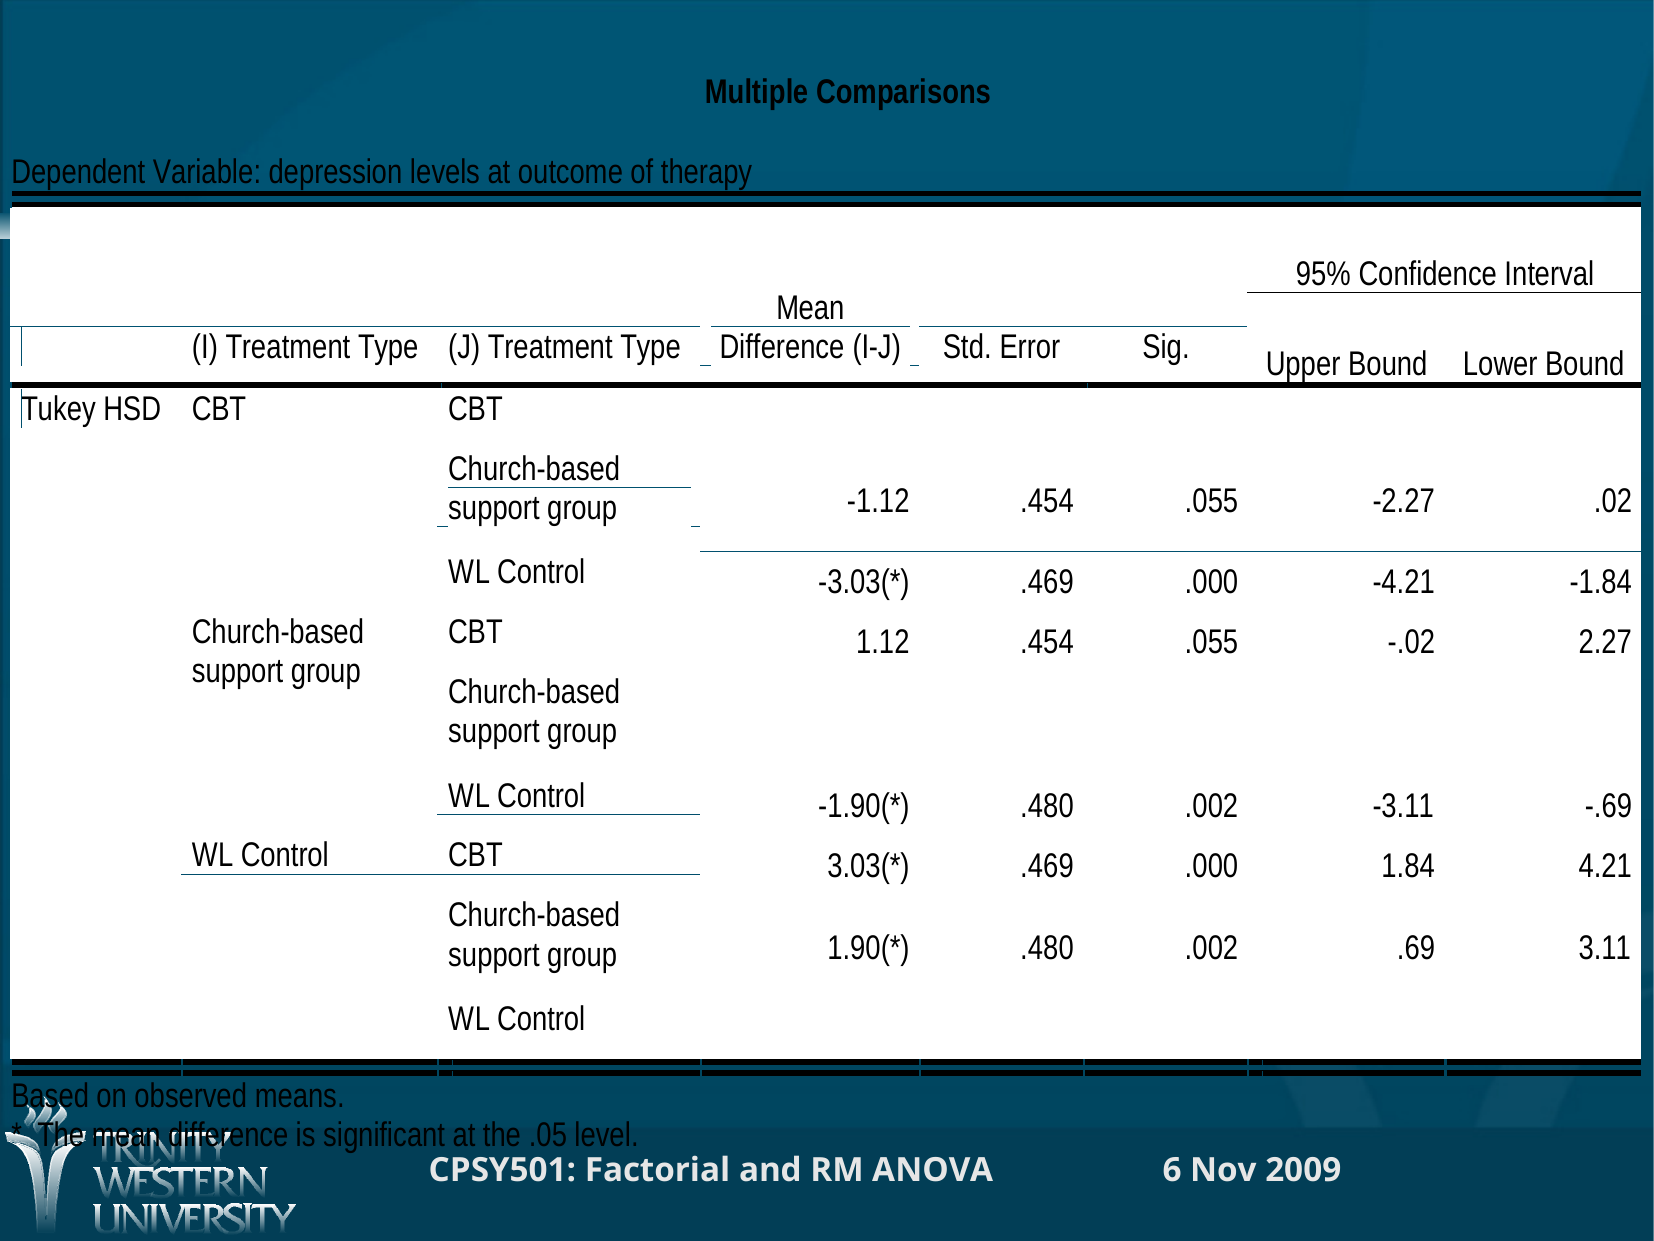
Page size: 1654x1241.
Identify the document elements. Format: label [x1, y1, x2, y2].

chart [0, 73, 1654, 1194]
picture [38, 1227, 54, 1232]
